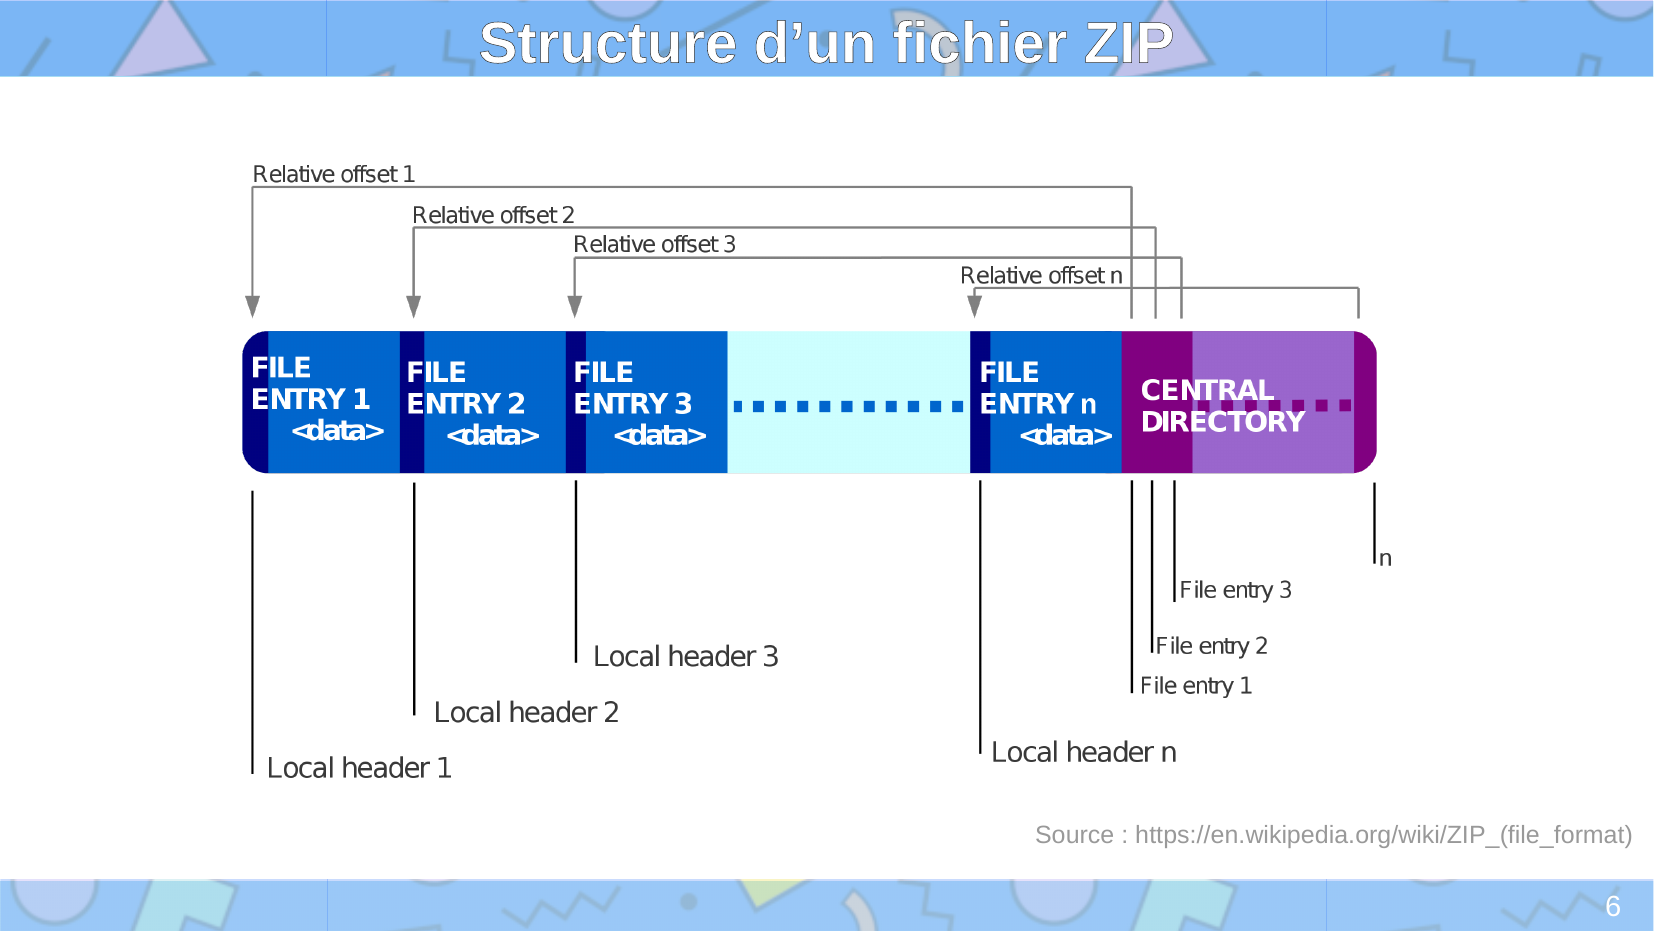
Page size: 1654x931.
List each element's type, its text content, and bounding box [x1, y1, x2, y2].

text_box Source : https://en.wikipedia.org/wiki/ZIP_(file_format) [1020, 813, 1654, 870]
picture [195, 142, 1423, 809]
picture [0, 879, 1654, 931]
title Structure d’un fichier ZIP [59, 3, 1595, 82]
picture [0, 0, 1654, 76]
